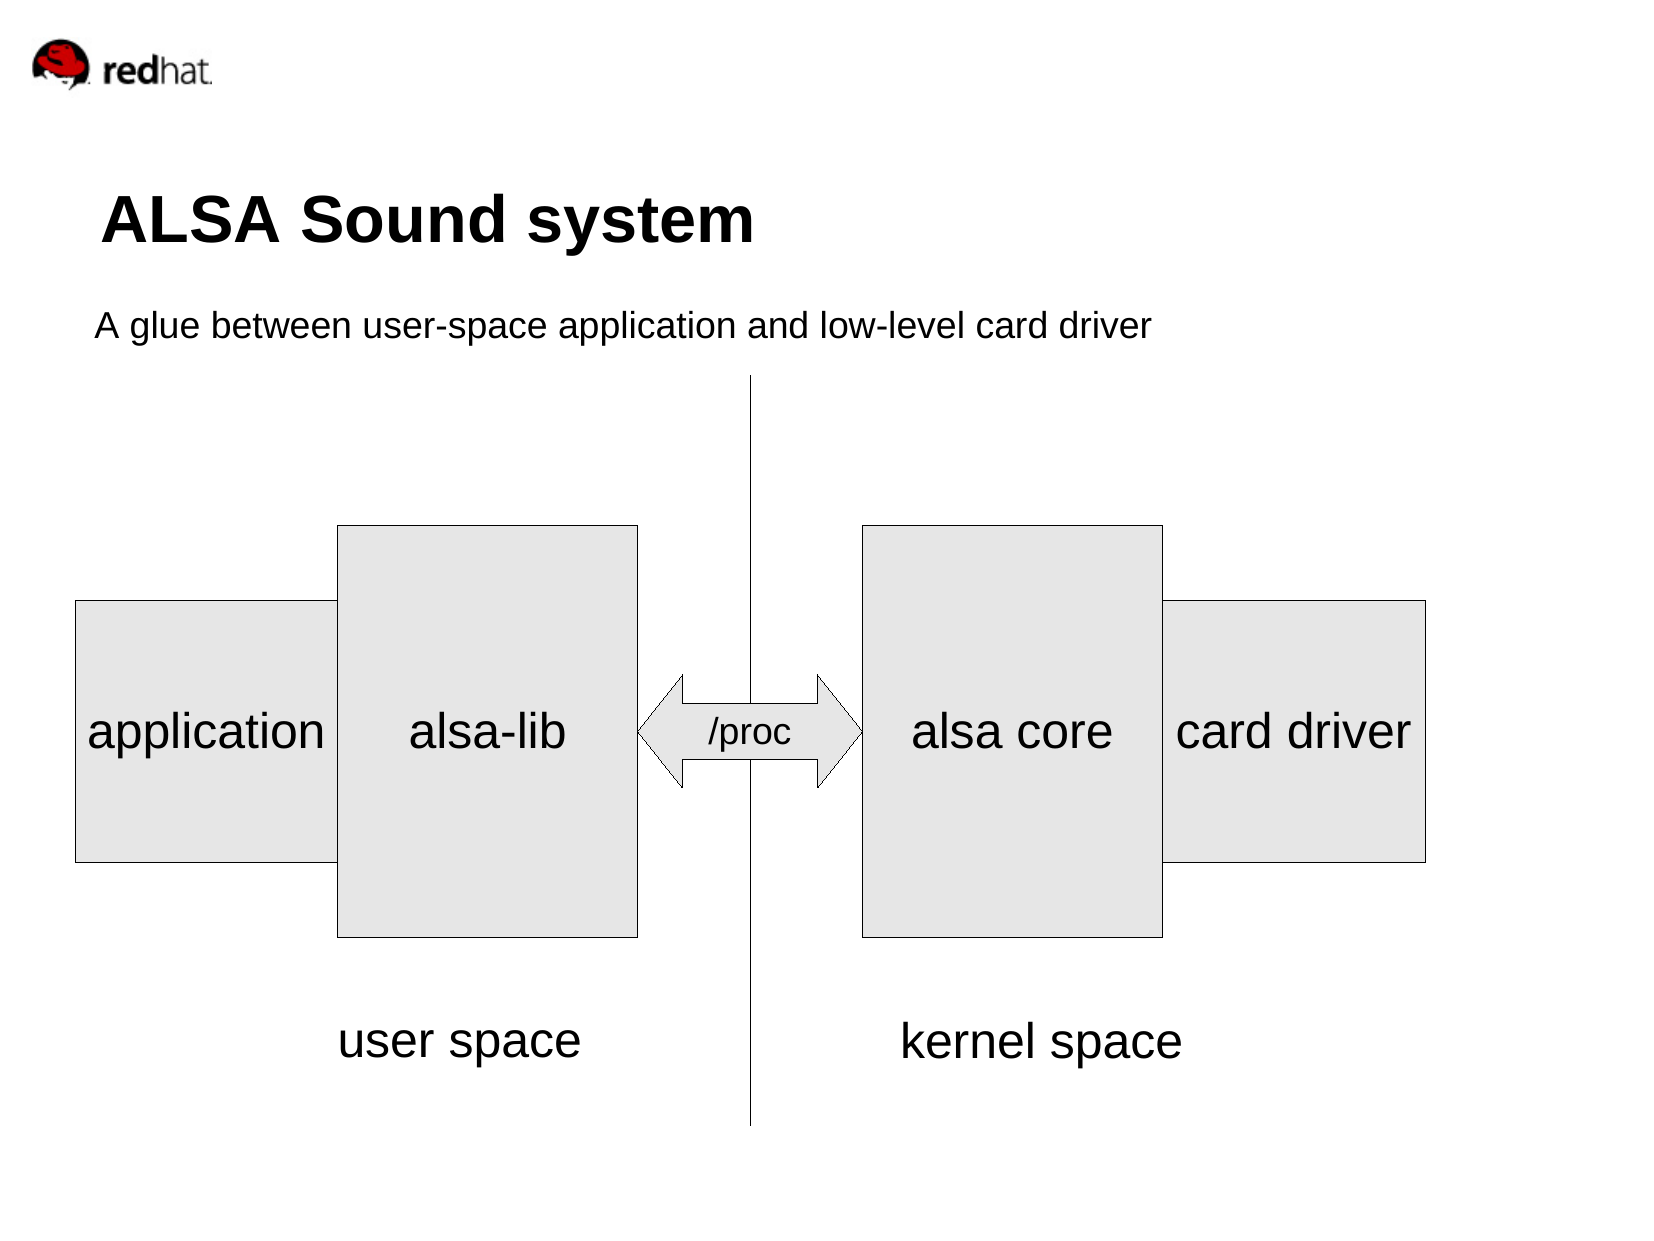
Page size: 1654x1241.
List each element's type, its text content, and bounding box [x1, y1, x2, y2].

text_box alsa core [862, 525, 1163, 938]
text_box /proc [637, 674, 863, 788]
list A glue between user-space application and low-level card driver [94, 304, 1500, 1174]
text_box card driver [1162, 600, 1426, 863]
text_box alsa-lib [337, 525, 638, 938]
title ALSA Sound system [100, 164, 1506, 275]
text_box application [75, 600, 337, 863]
text_box kernel space [900, 1013, 1184, 1088]
text_box user space [337, 1012, 583, 1087]
picture [31, 37, 212, 98]
